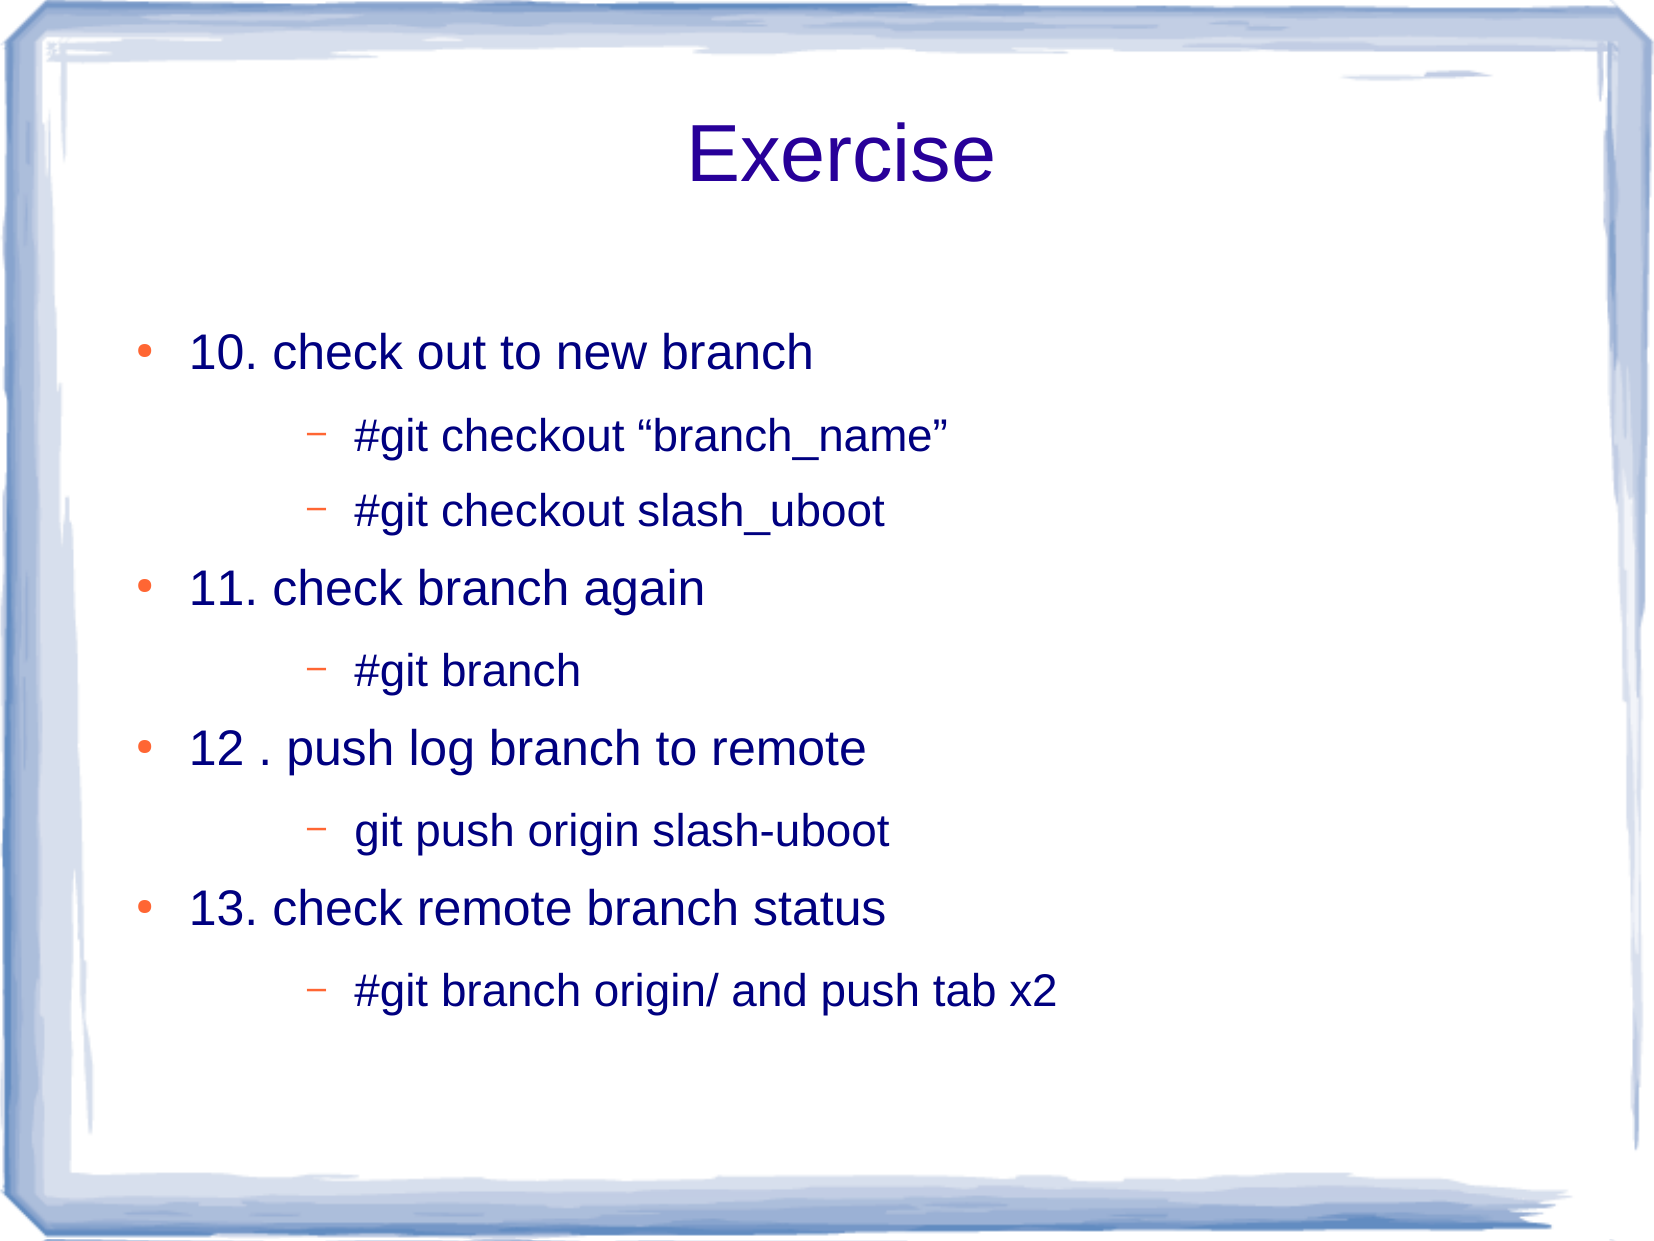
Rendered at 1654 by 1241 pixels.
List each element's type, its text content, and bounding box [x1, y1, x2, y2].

list 10. check out to new branch #git checkout “branch_name” #git checkout slash_uboot 11. check branch again #git branch 12 . push log branch to remote git push origin slash-uboot 13. check remote branch status #git branch origin/ and push tab x2 [118, 324, 1571, 1045]
title Exercise [82, 49, 1571, 257]
picture [0, 0, 1654, 1241]
